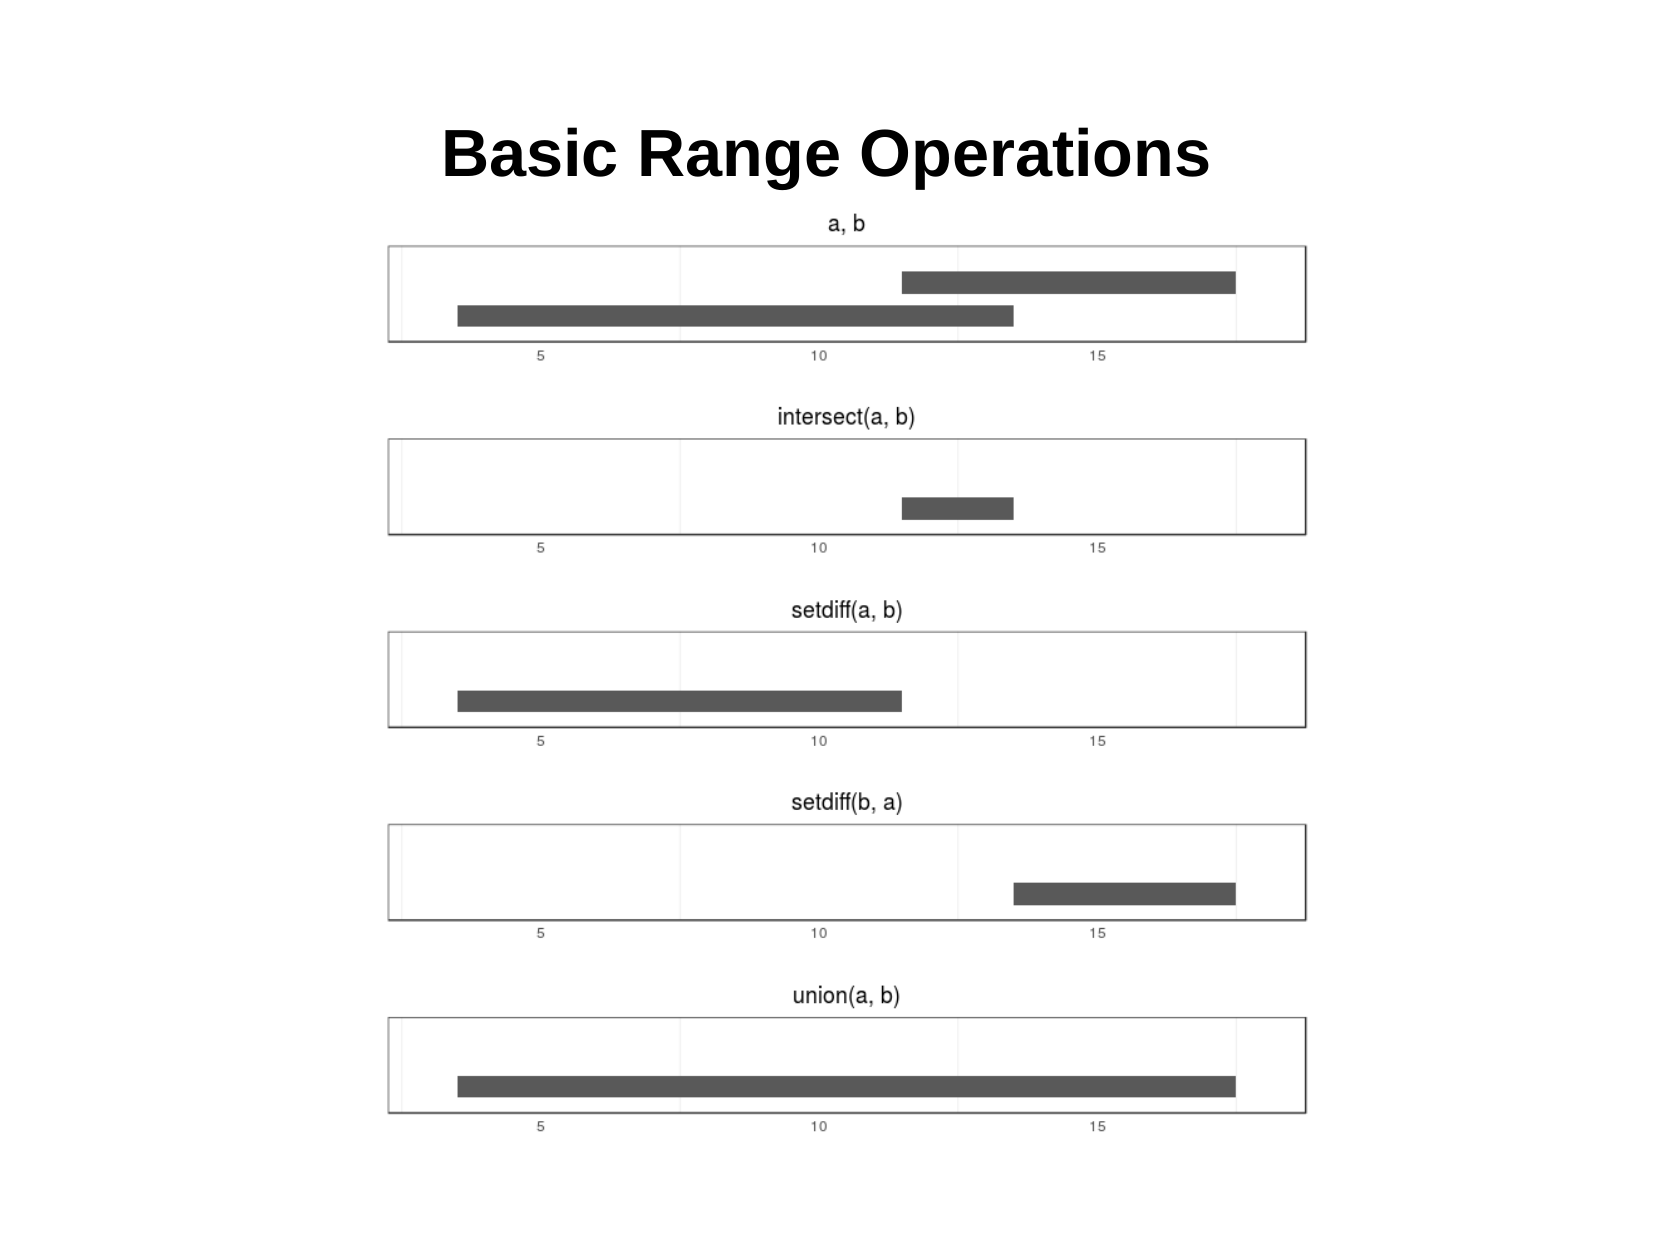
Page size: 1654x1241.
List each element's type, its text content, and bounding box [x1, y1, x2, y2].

picture [351, 205, 1315, 1169]
title Basic Range Operations [82, 49, 1571, 257]
